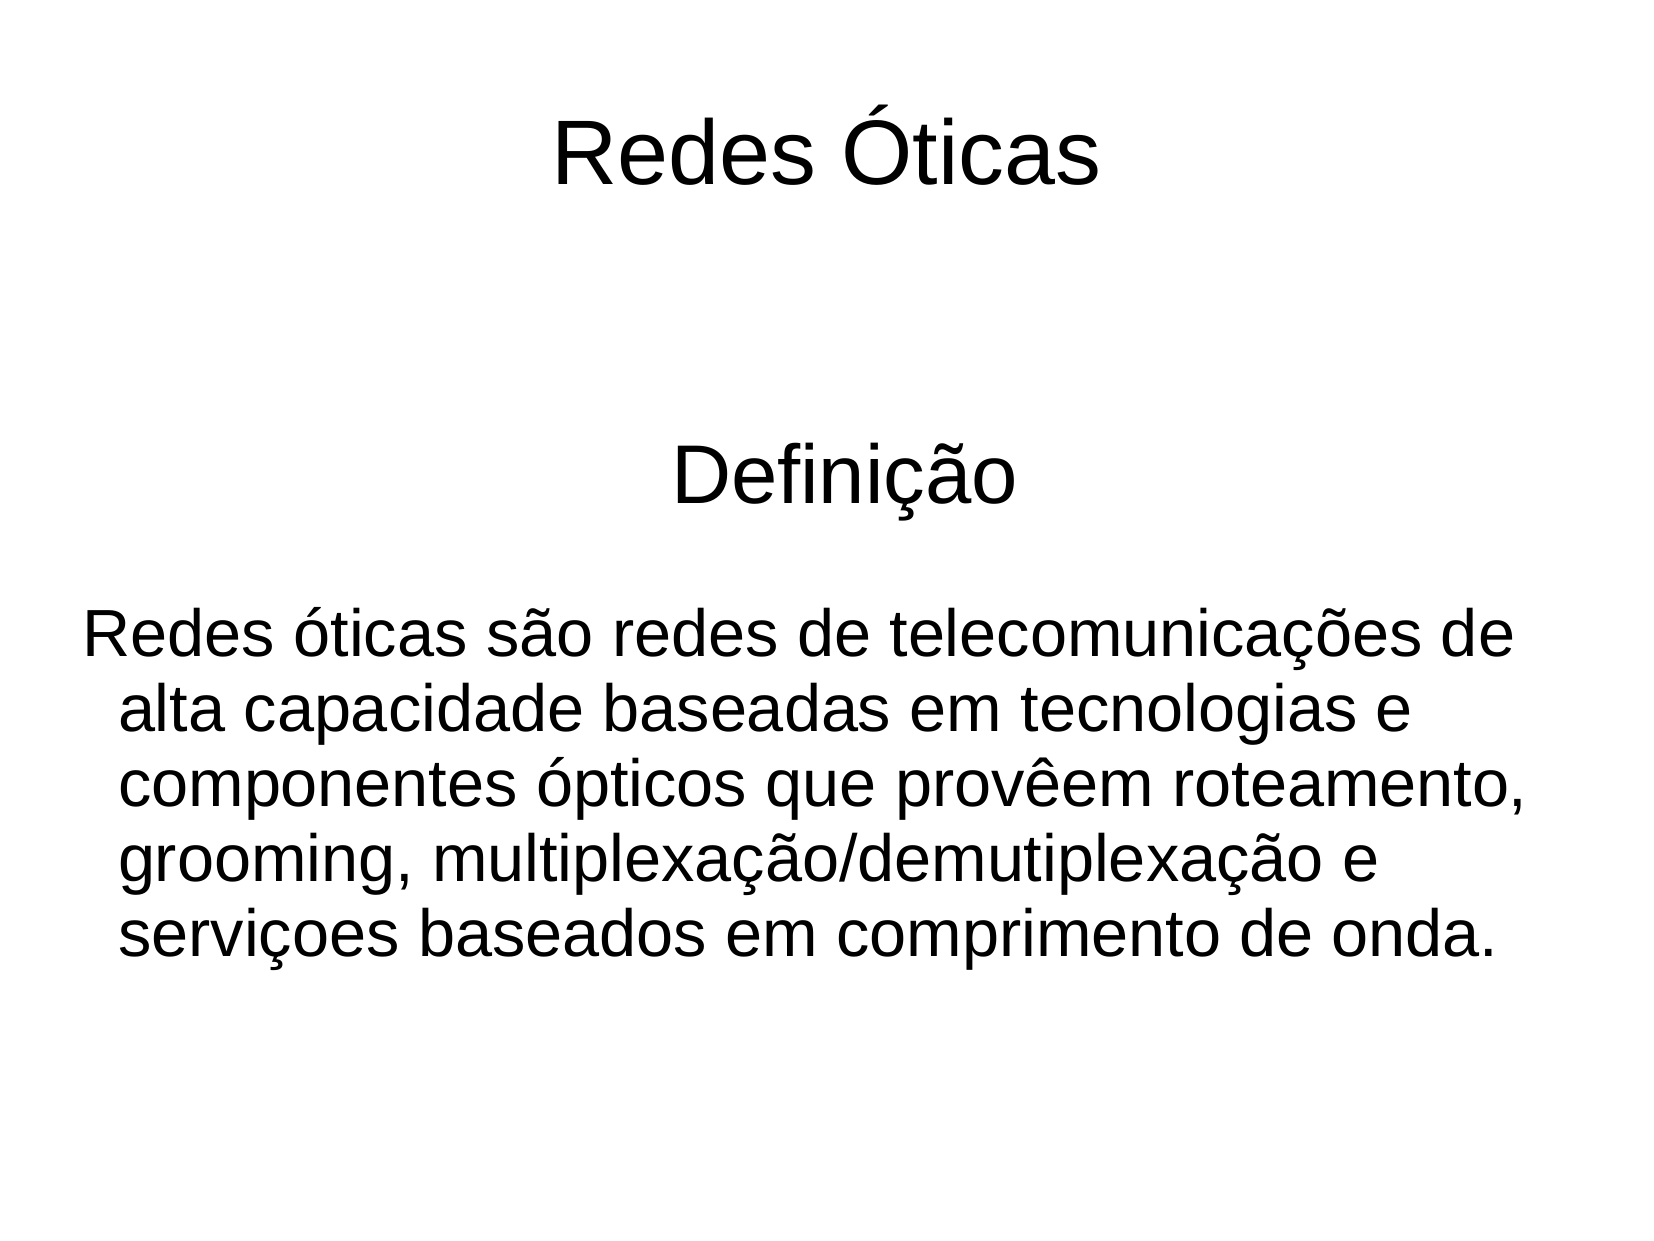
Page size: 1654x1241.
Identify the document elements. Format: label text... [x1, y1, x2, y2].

title Redes Óticas [82, 49, 1571, 257]
subtitle Definição Redes óticas são redes de telecomunicações de alta capacidade baseadas em tecnologias e componentes ópticos que provêem roteamento, grooming, multiplexação/demutiplexação e serviçoes baseados em comprimento de onda. [82, 290, 1571, 1109]
